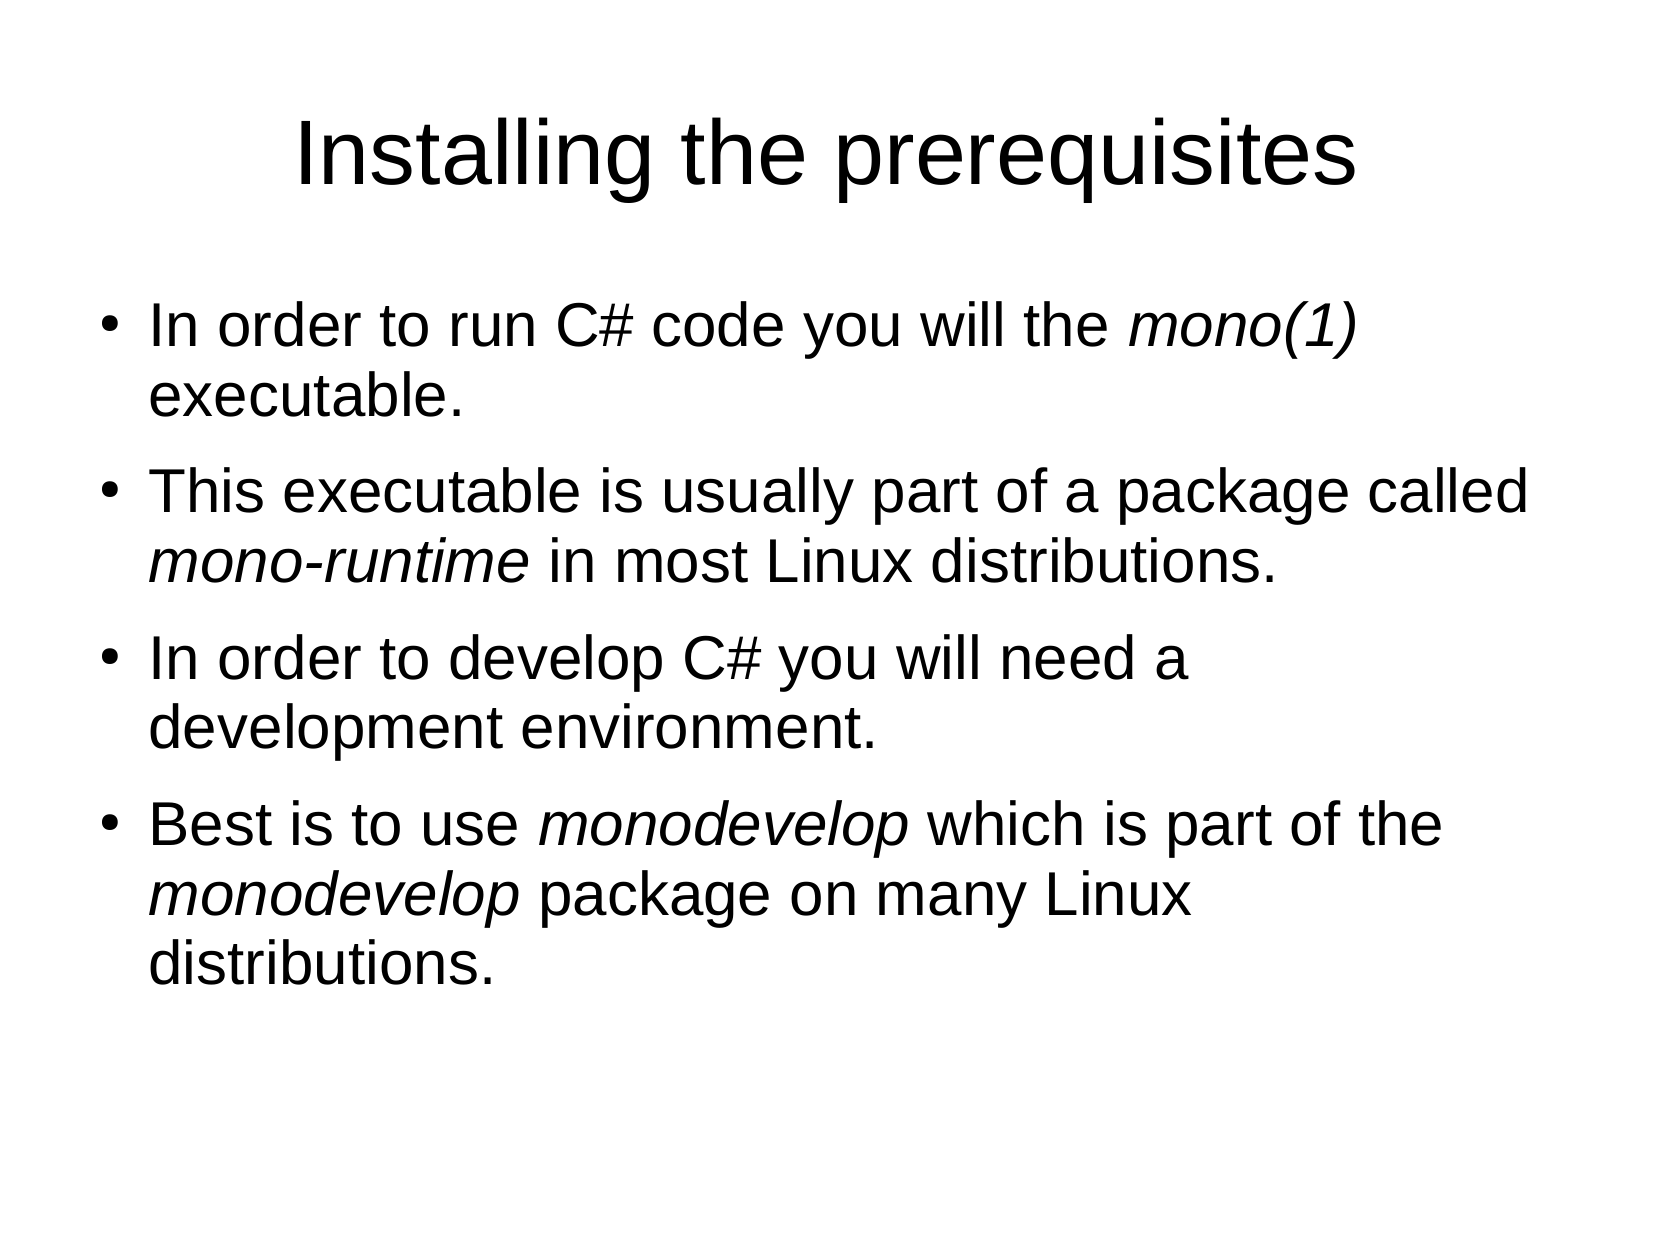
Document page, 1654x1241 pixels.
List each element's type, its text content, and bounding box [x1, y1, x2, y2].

list In order to run C# code you will the mono(1) executable. This executable is usually part of a package called mono-runtime in most Linux distributions. In order to develop C# you will need a development environment. Best is to use monodevelop which is part of the monodevelop package on many Linux distributions. [82, 290, 1538, 1010]
title Installing the prerequisites [82, 49, 1571, 257]
